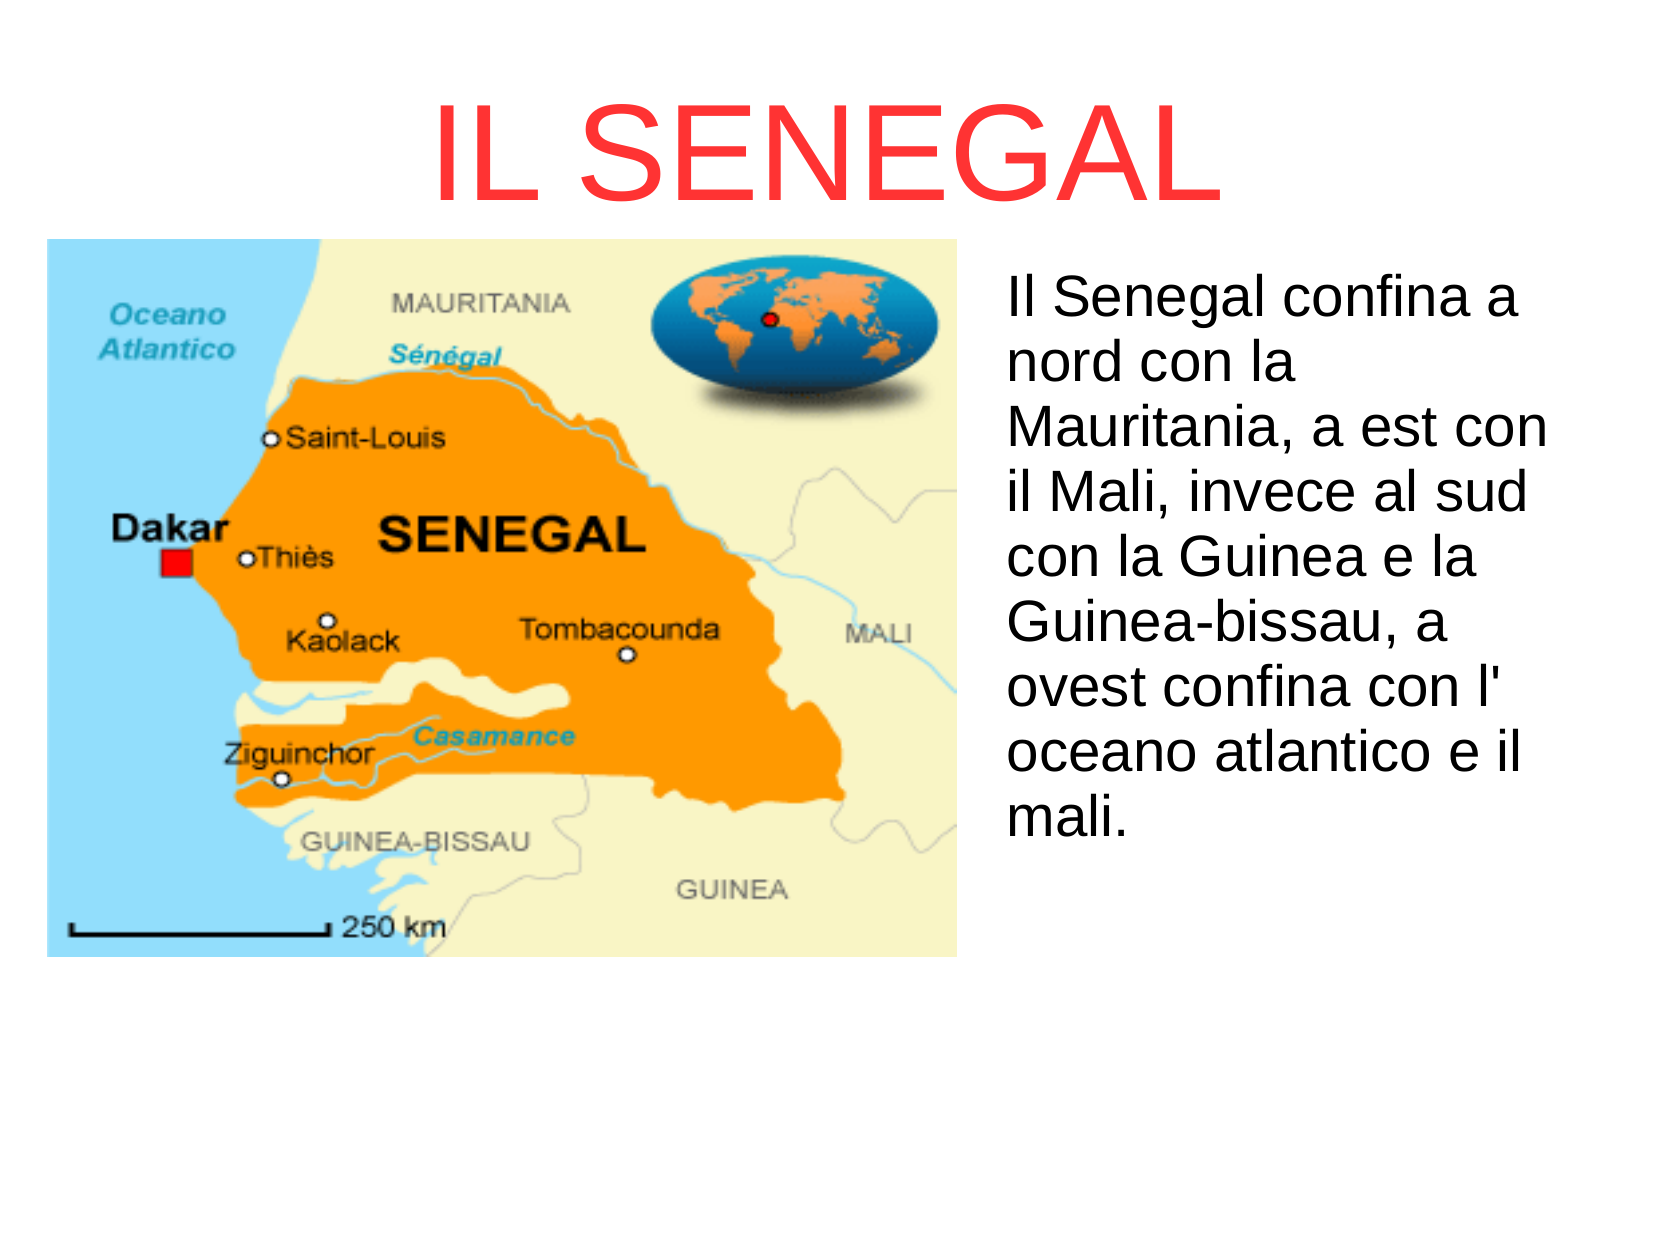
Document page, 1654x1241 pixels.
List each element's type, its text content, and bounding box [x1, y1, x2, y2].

text_box Il Senegal confina a nord con la Mauritania, a est con il Mali, invece al sud con la Guinea e la Guinea-bissau, a ovest confina con l' oceano atlantico e il mali. [992, 256, 1595, 857]
picture [47, 239, 957, 957]
title IL SENEGAL [82, 49, 1571, 257]
